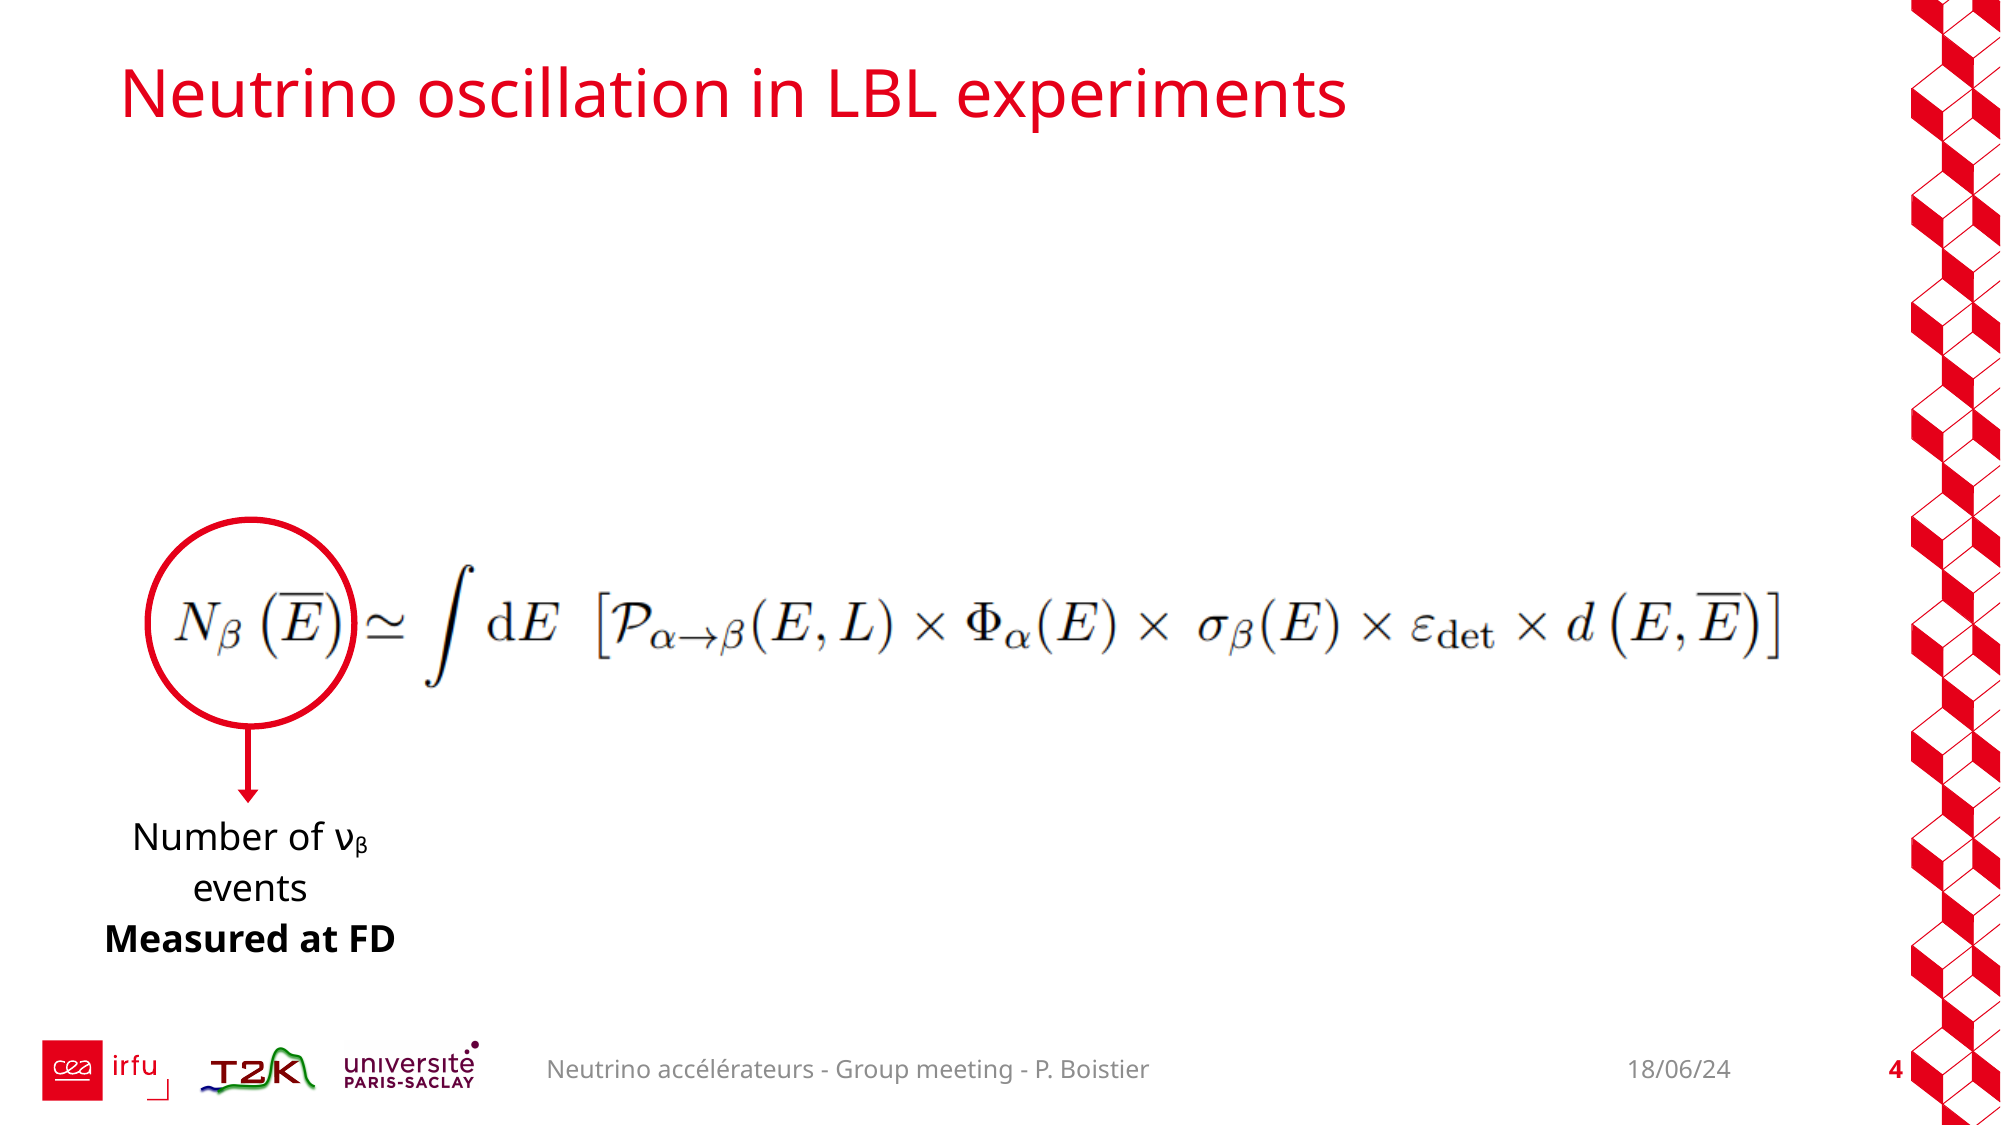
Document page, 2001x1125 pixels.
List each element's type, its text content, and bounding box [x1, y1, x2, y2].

picture [329, 554, 1790, 697]
text_box Number of νβ events Measured at FD [88, 803, 413, 1029]
picture [196, 1040, 318, 1101]
title Neutrino oscillation in LBL experiments [119, 52, 1881, 196]
picture [166, 554, 351, 697]
picture [166, 689, 173, 697]
picture [344, 1040, 479, 1089]
